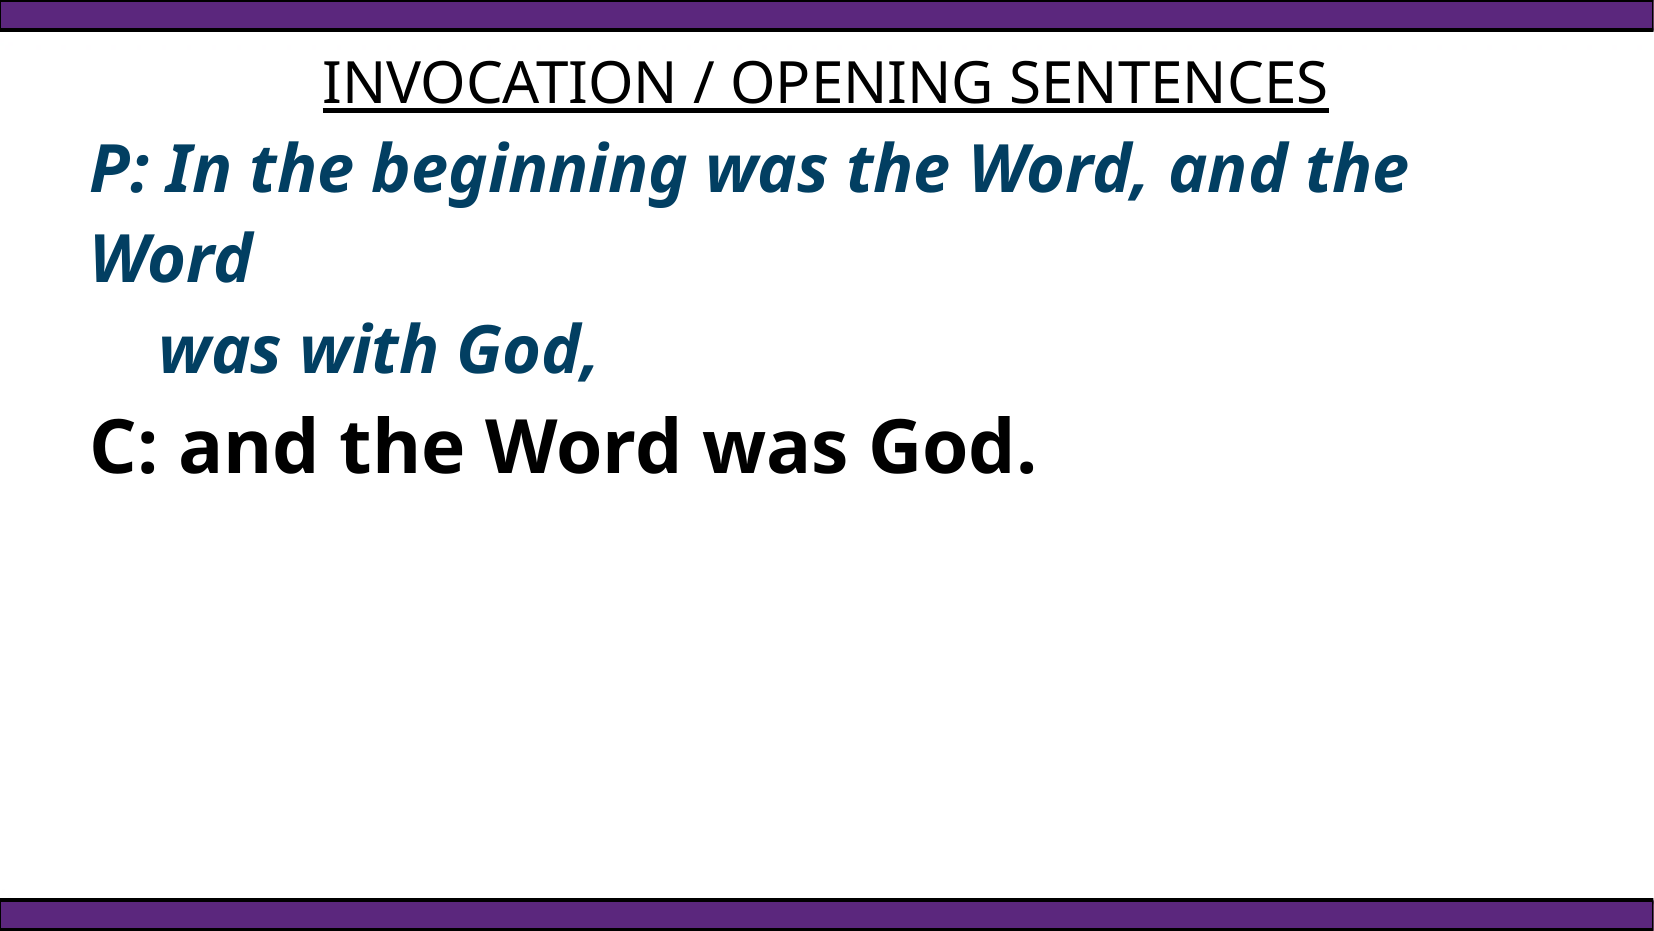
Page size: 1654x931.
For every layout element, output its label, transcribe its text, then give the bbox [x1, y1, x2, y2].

text_box [0, 0, 1654, 31]
picture [0, 31, 1654, 900]
text_box INVOCATION / OPENING SENTENCES P: In the beginning was the Word, and the Word was with God, C: and the Word was God. [75, 34, 1577, 404]
text_box [0, 900, 1654, 931]
